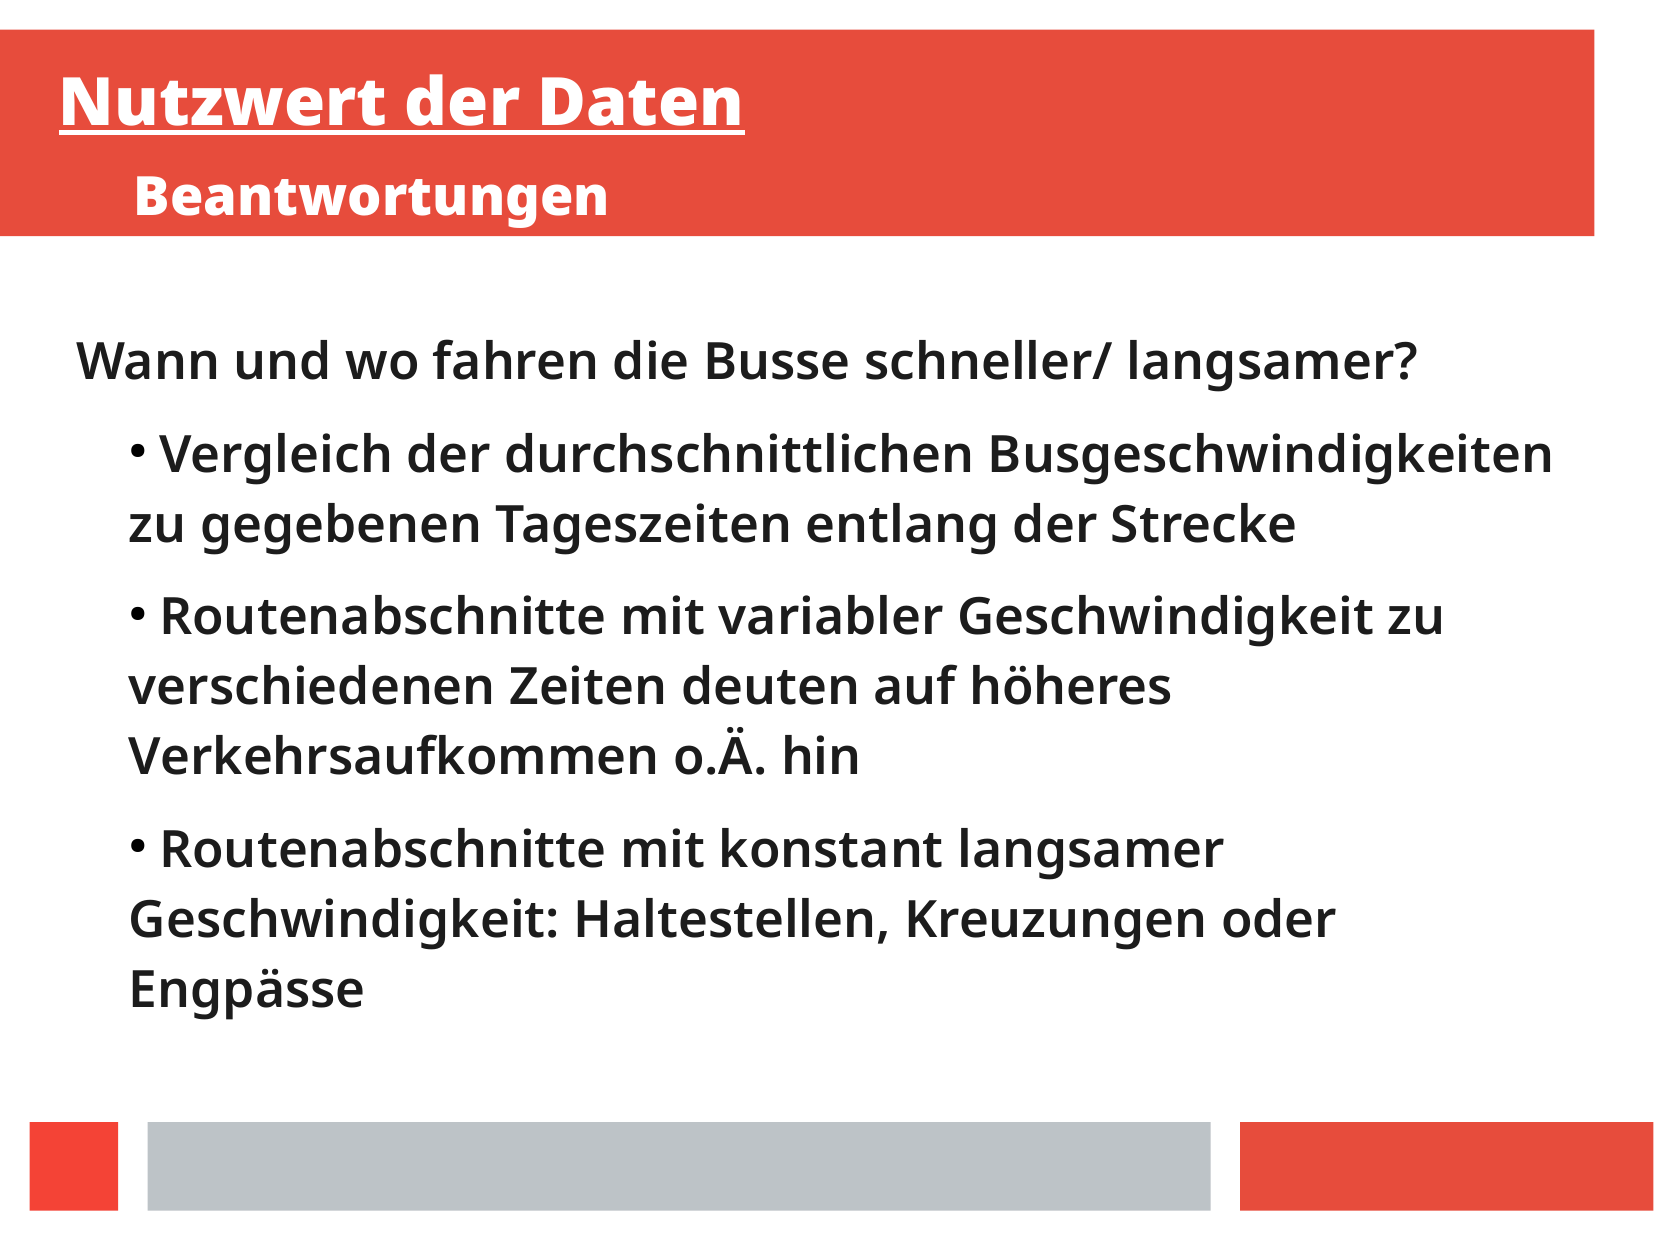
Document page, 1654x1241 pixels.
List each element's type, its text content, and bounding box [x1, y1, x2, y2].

list Wann und wo fahren die Busse schneller/ langsamer? Vergleich der durchschnittlichen Busgeschwindigkeiten zu gegebenen Tageszeiten entlang der Strecke Routenabschnitte mit variabler Geschwindigkeit zu verschiedenen Zeiten deuten auf höheres Verkehrsaufkommen o.Ä. hin Routenabschnitte mit konstant langsamer Geschwindigkeit: Haltestellen, Kreuzungen oder Engpässe [59, 324, 1565, 1093]
title Nutzwert der Daten Beantwortungen [59, 30, 1595, 236]
